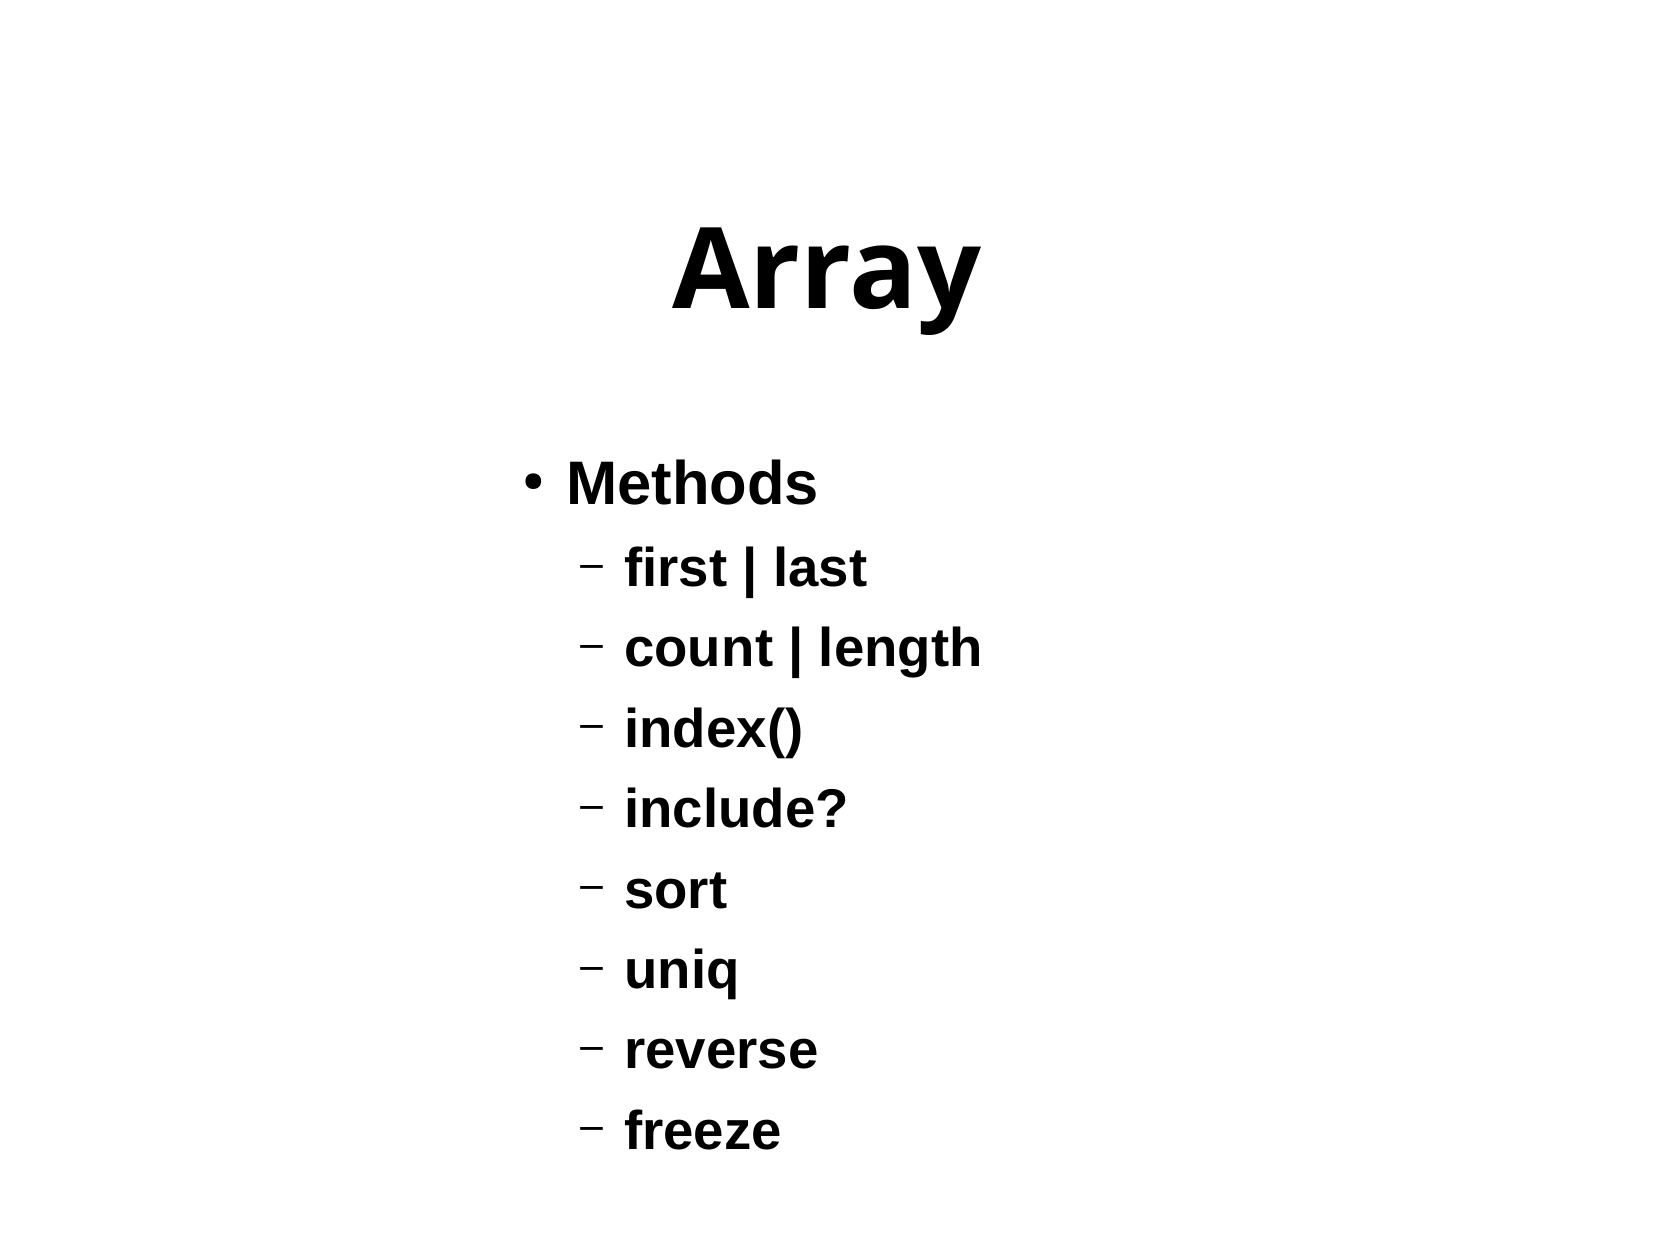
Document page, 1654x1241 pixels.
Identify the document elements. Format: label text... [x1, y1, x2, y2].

list Methods first | last count | length index() include? sort uniq reverse freeze [507, 448, 1406, 1169]
title Array [82, 161, 1571, 369]
